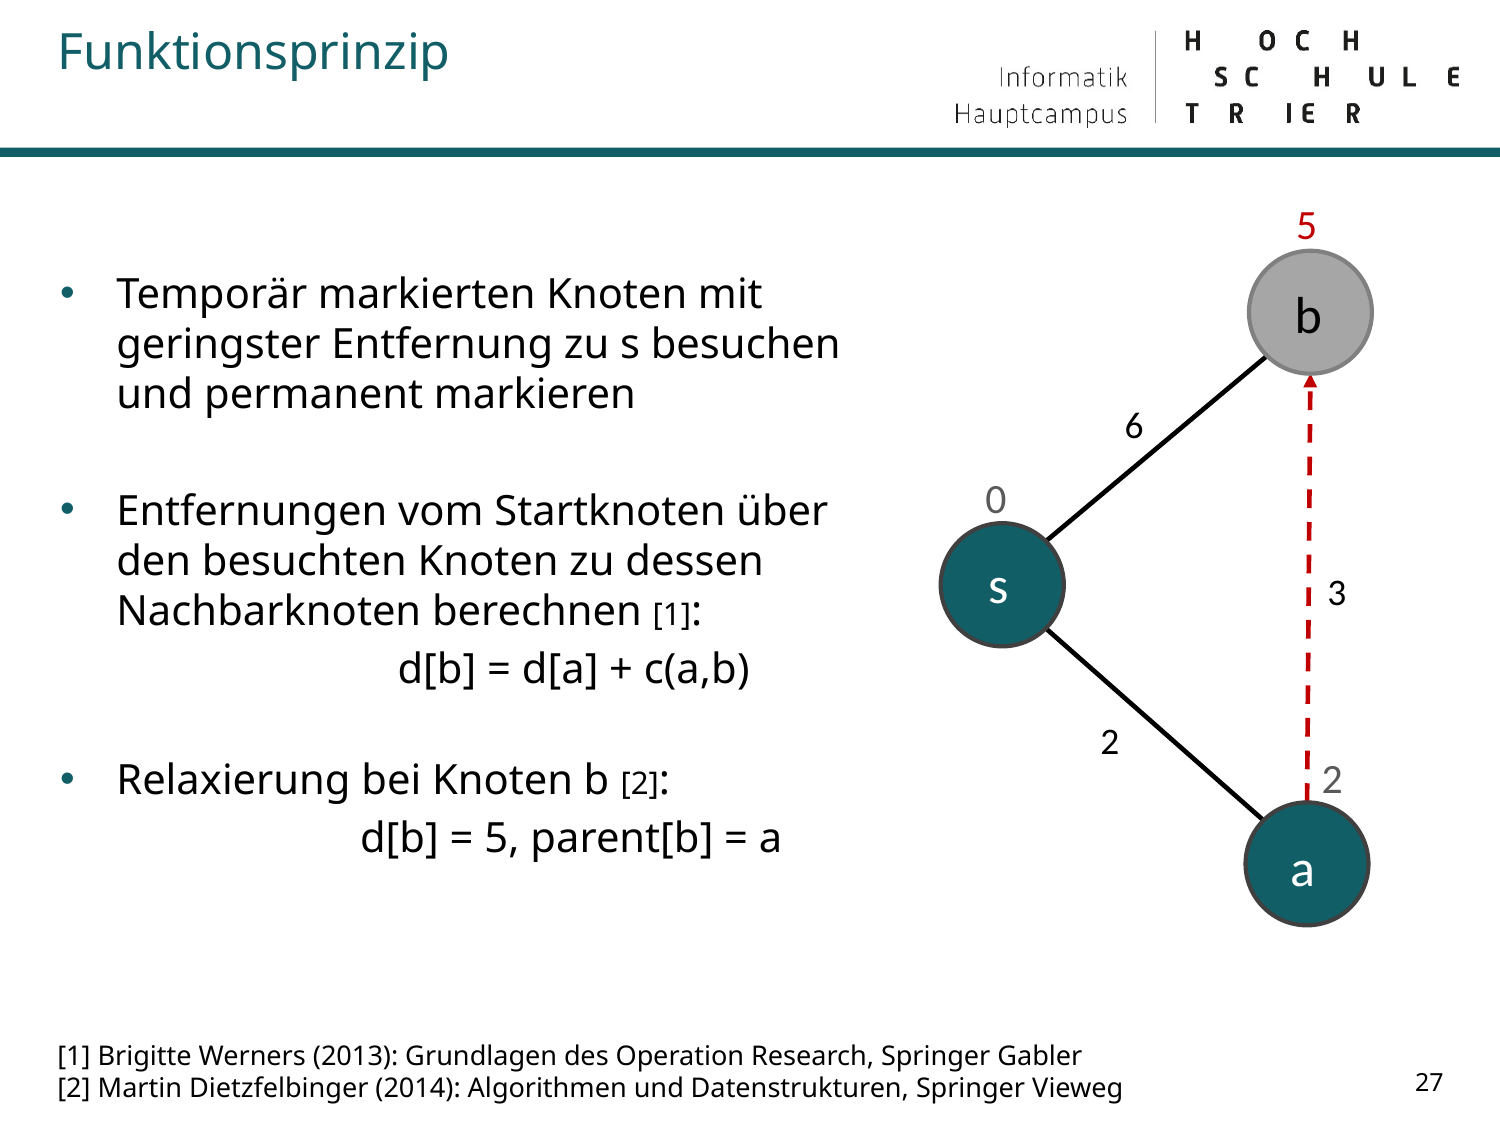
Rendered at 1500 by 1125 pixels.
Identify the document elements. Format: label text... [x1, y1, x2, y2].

title Funktionsprinzip [42, 12, 941, 131]
text_box a [1275, 822, 1364, 907]
text_box [1248, 258, 1355, 374]
slide_number <Foliennummer> [1222, 1058, 1459, 1106]
text_box 2 [1306, 741, 1390, 815]
footer [1] Brigitte Werners (2013): Grundlagen des Operation Research, Springer Gabler [2] Martin Dietzfelbinger (2014): Algorithmen und Datenstrukturen, Springer Vieweg [42, 1030, 1362, 1078]
list Temporär markierten Knoten mit geringster Entfernung zu s besuchen und permanent markieren Entfernungen vom Startknoten über den besuchten Knoten zu dessen Nachbarknoten berechnen [1]: d[b] = d[a] + c(a,b) Relaxierung bei Knoten b [2]: d[b] = 5, parent[b] = a [45, 259, 900, 965]
text_box 2 [1085, 706, 1169, 780]
text_box [1364, 840, 1369, 887]
text_box 5 [1281, 186, 1365, 260]
text_box b [1279, 269, 1369, 355]
text_box 3 [1312, 557, 1396, 630]
picture [956, 30, 1459, 128]
text_box s [973, 540, 1062, 625]
text_box 0 [970, 460, 1054, 534]
text_box [940, 532, 1049, 647]
text_box [1245, 802, 1352, 926]
text_box 6 [1109, 390, 1193, 464]
